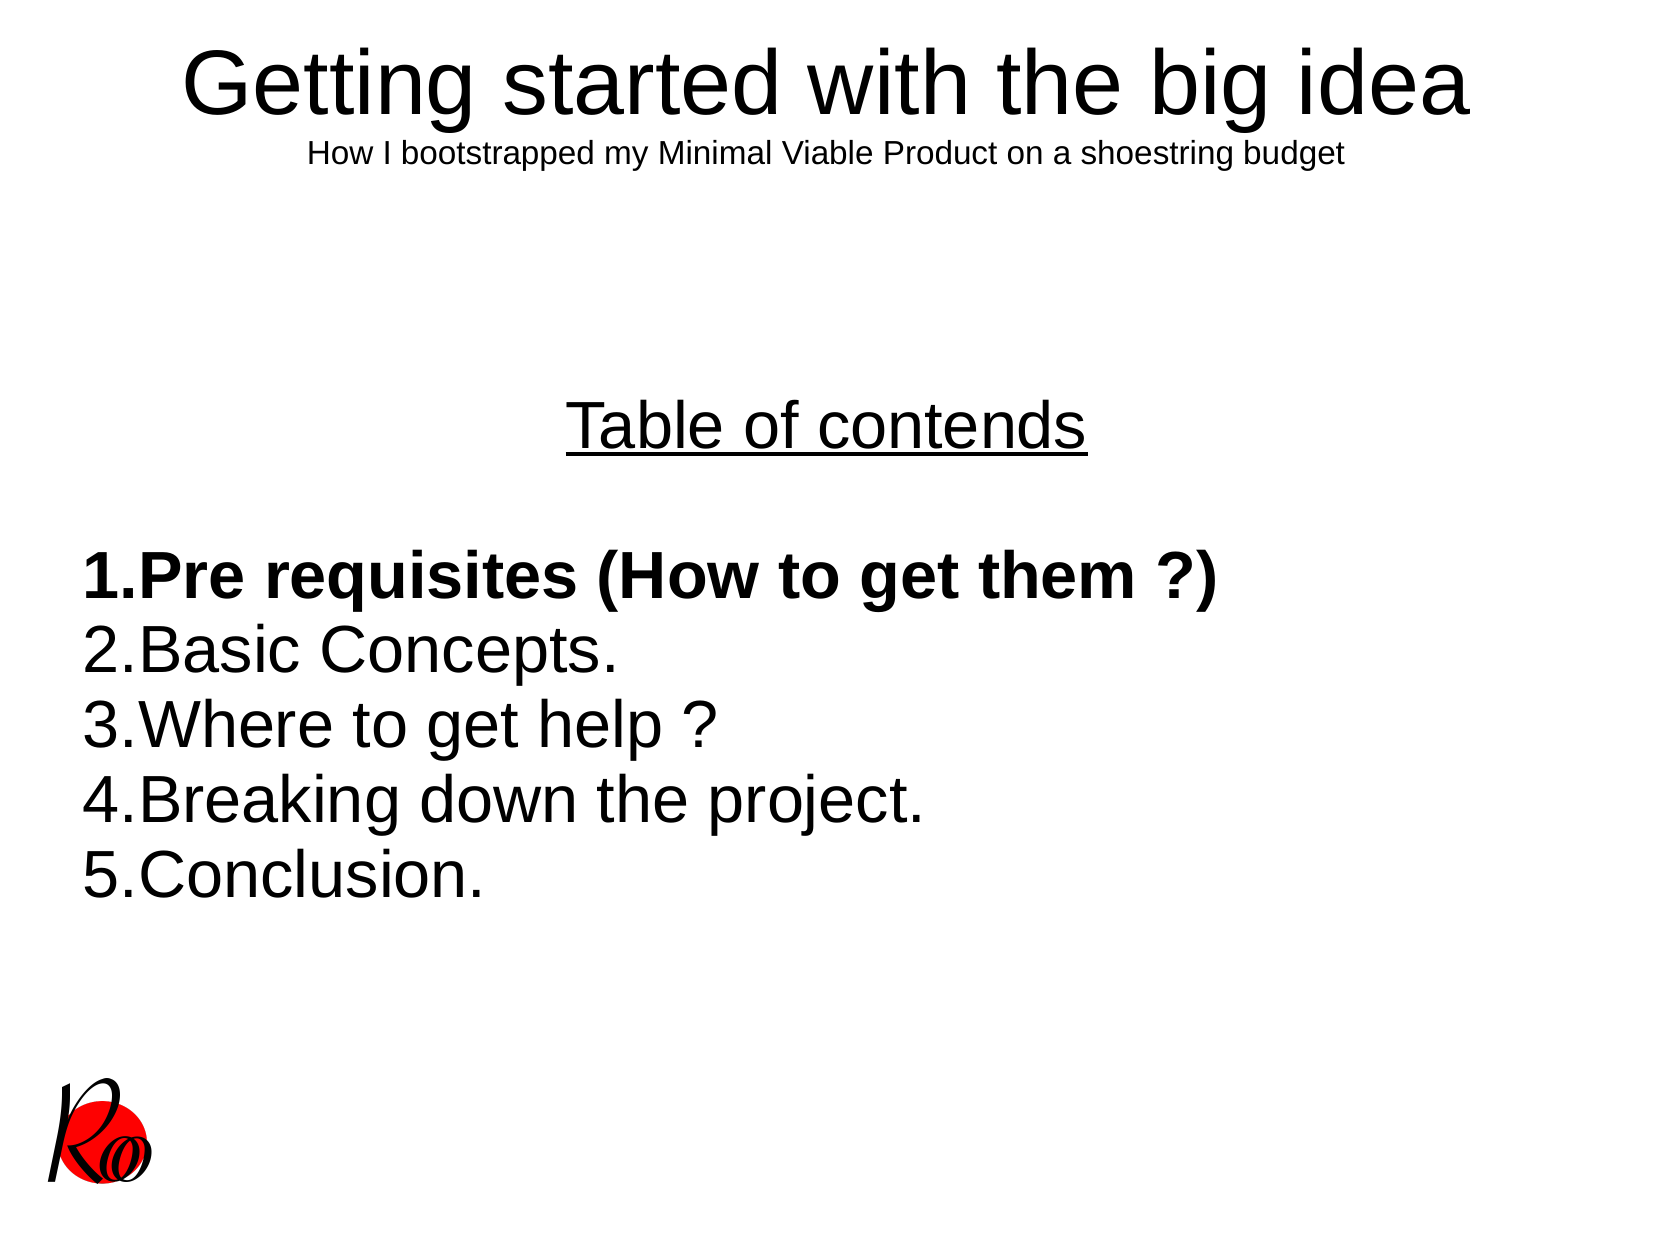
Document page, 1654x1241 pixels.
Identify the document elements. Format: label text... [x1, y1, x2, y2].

picture [45, 1078, 152, 1186]
subtitle Table of contends Pre requisites (How to get them ?) Basic Concepts. Where to get help ? Breaking down the project. Conclusion. [82, 290, 1571, 1010]
title Getting started with the big idea How I bootstrapped my Minimal Viable Product on a shoestring budget [82, 32, 1571, 274]
